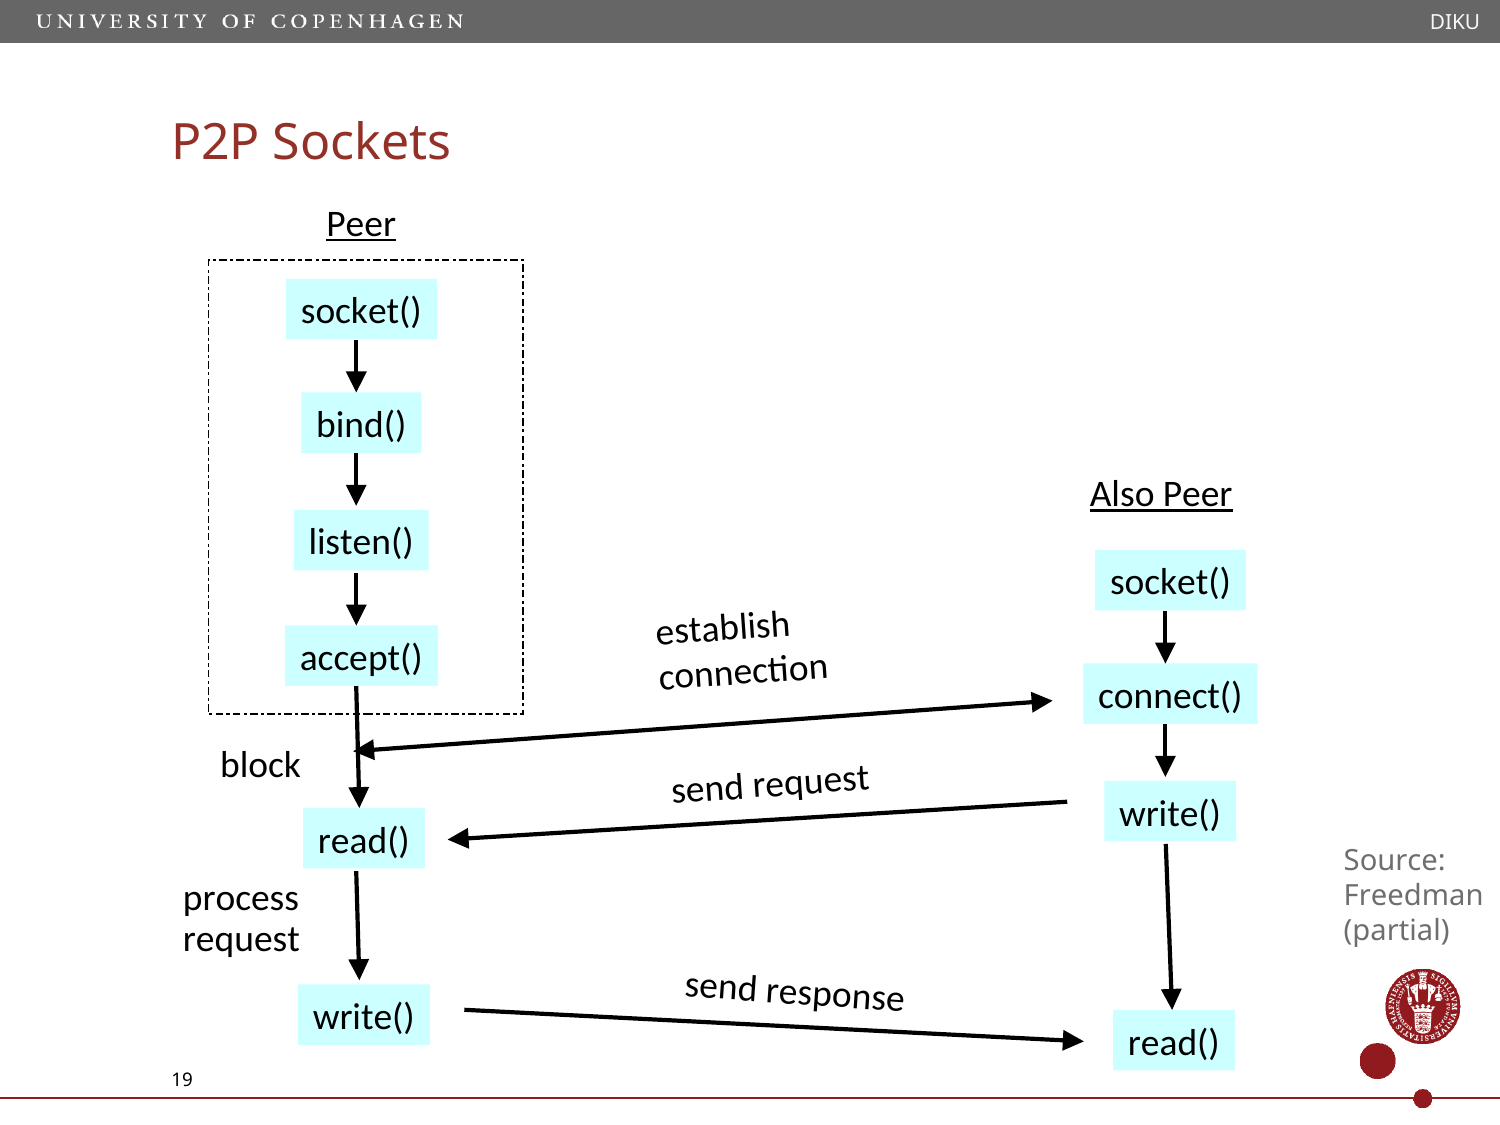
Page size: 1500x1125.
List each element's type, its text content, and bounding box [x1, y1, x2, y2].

text_box Also Peer [1075, 461, 1248, 523]
text_box accept() [285, 625, 438, 686]
text_box Source: Freedman (partial) [1328, 834, 1500, 955]
text_box send request [654, 743, 887, 820]
text_box read() [303, 807, 425, 869]
text_box DIKU [469, 0, 1495, 43]
text_box Peer [311, 190, 412, 252]
text_box process request [168, 870, 316, 967]
text_box read() [1113, 1009, 1235, 1071]
text_box block [205, 732, 316, 793]
title P2P Sockets [171, 75, 1329, 171]
text_box <number> [171, 1067, 522, 1092]
text_box write() [298, 984, 430, 1045]
text_box establish connection [638, 587, 846, 707]
picture [0, 910, 1500, 1122]
text_box socket() [1095, 549, 1246, 611]
text_box write() [1104, 780, 1237, 842]
text_box connect() [1083, 663, 1258, 724]
text_box listen() [293, 509, 429, 571]
text_box socket() [286, 278, 437, 340]
text_box bind() [301, 392, 422, 453]
text_box send response [668, 950, 923, 1029]
